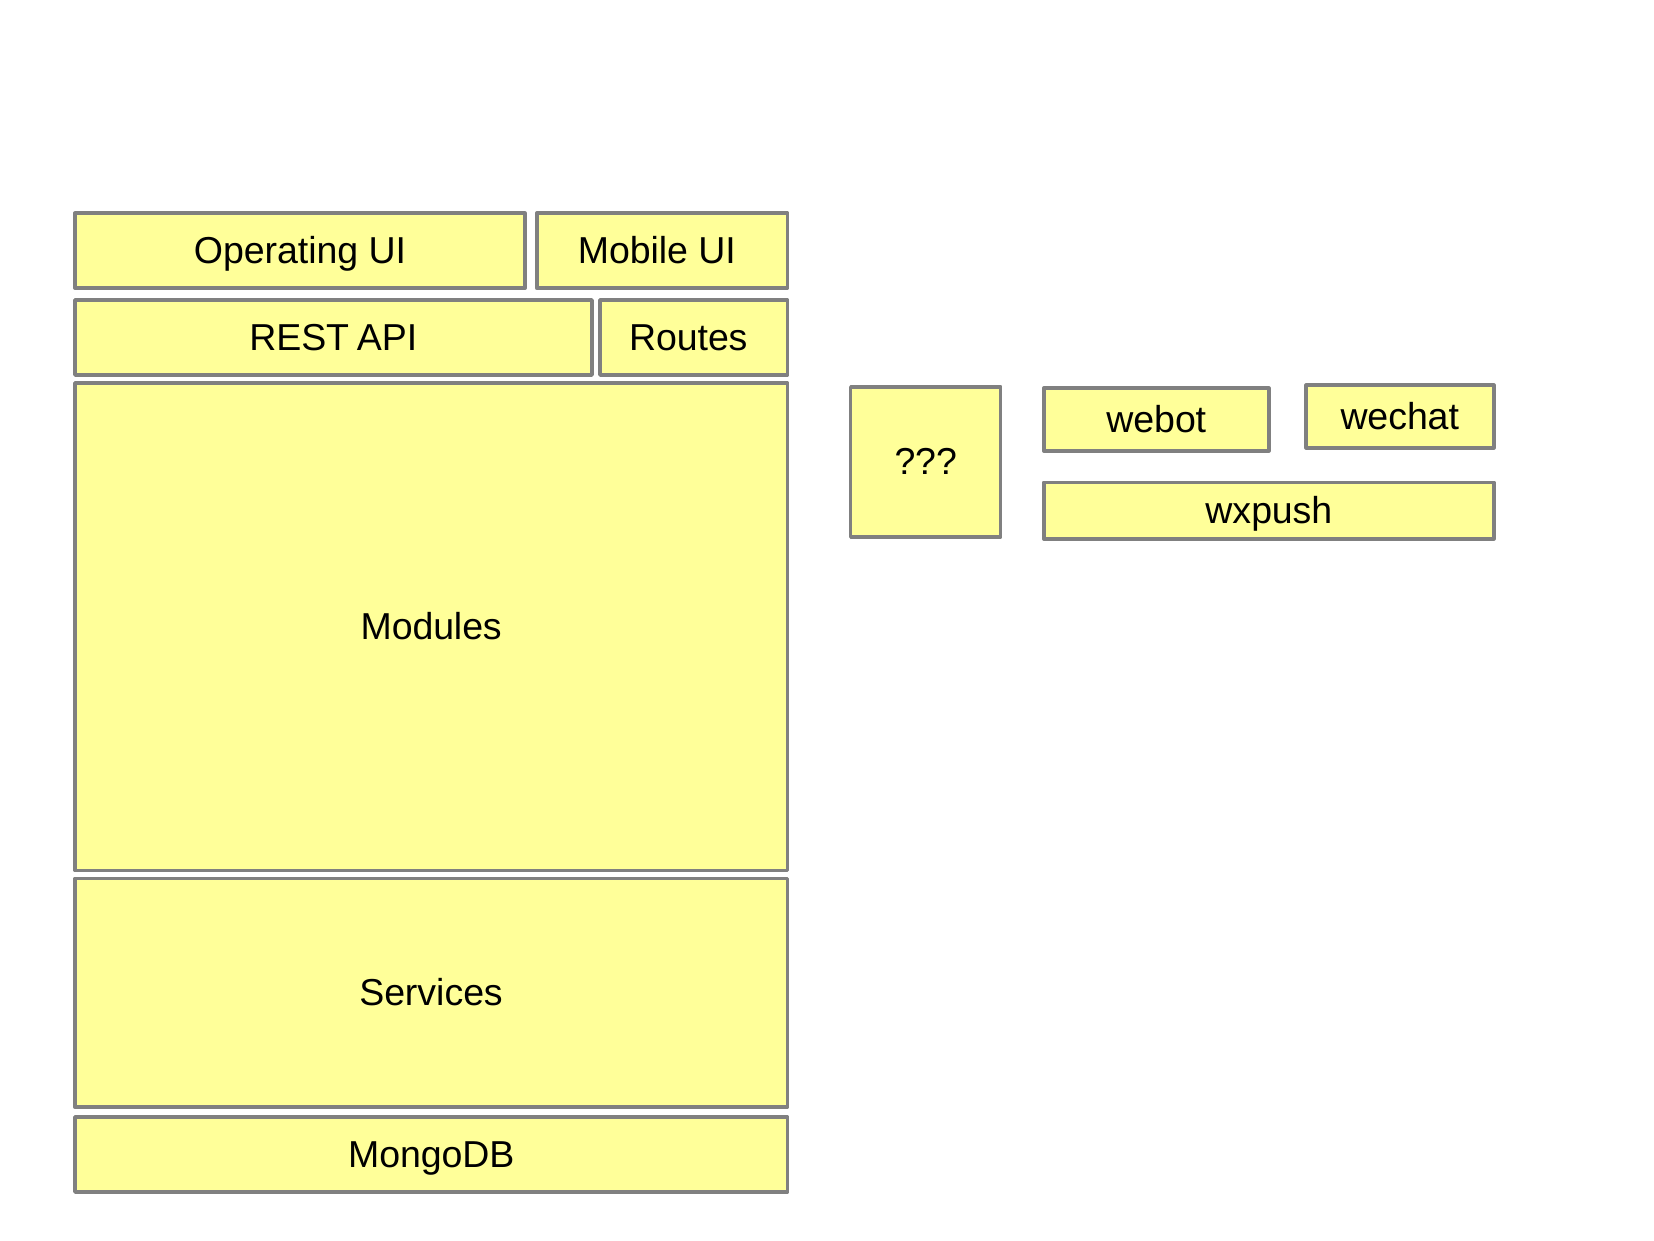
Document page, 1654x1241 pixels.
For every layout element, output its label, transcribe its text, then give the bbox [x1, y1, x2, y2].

text_box Operating UI [75, 213, 526, 289]
text_box wechat [1306, 385, 1494, 448]
text_box wxpush [1043, 482, 1494, 539]
text_box ??? [850, 386, 1001, 537]
text_box Modules [74, 382, 788, 871]
text_box REST API [74, 300, 592, 376]
text_box Mobile UI [536, 213, 788, 289]
text_box webot [1043, 388, 1269, 451]
text_box Services [74, 878, 788, 1108]
text_box MongoDB [74, 1117, 788, 1193]
text_box Routes [599, 300, 788, 376]
